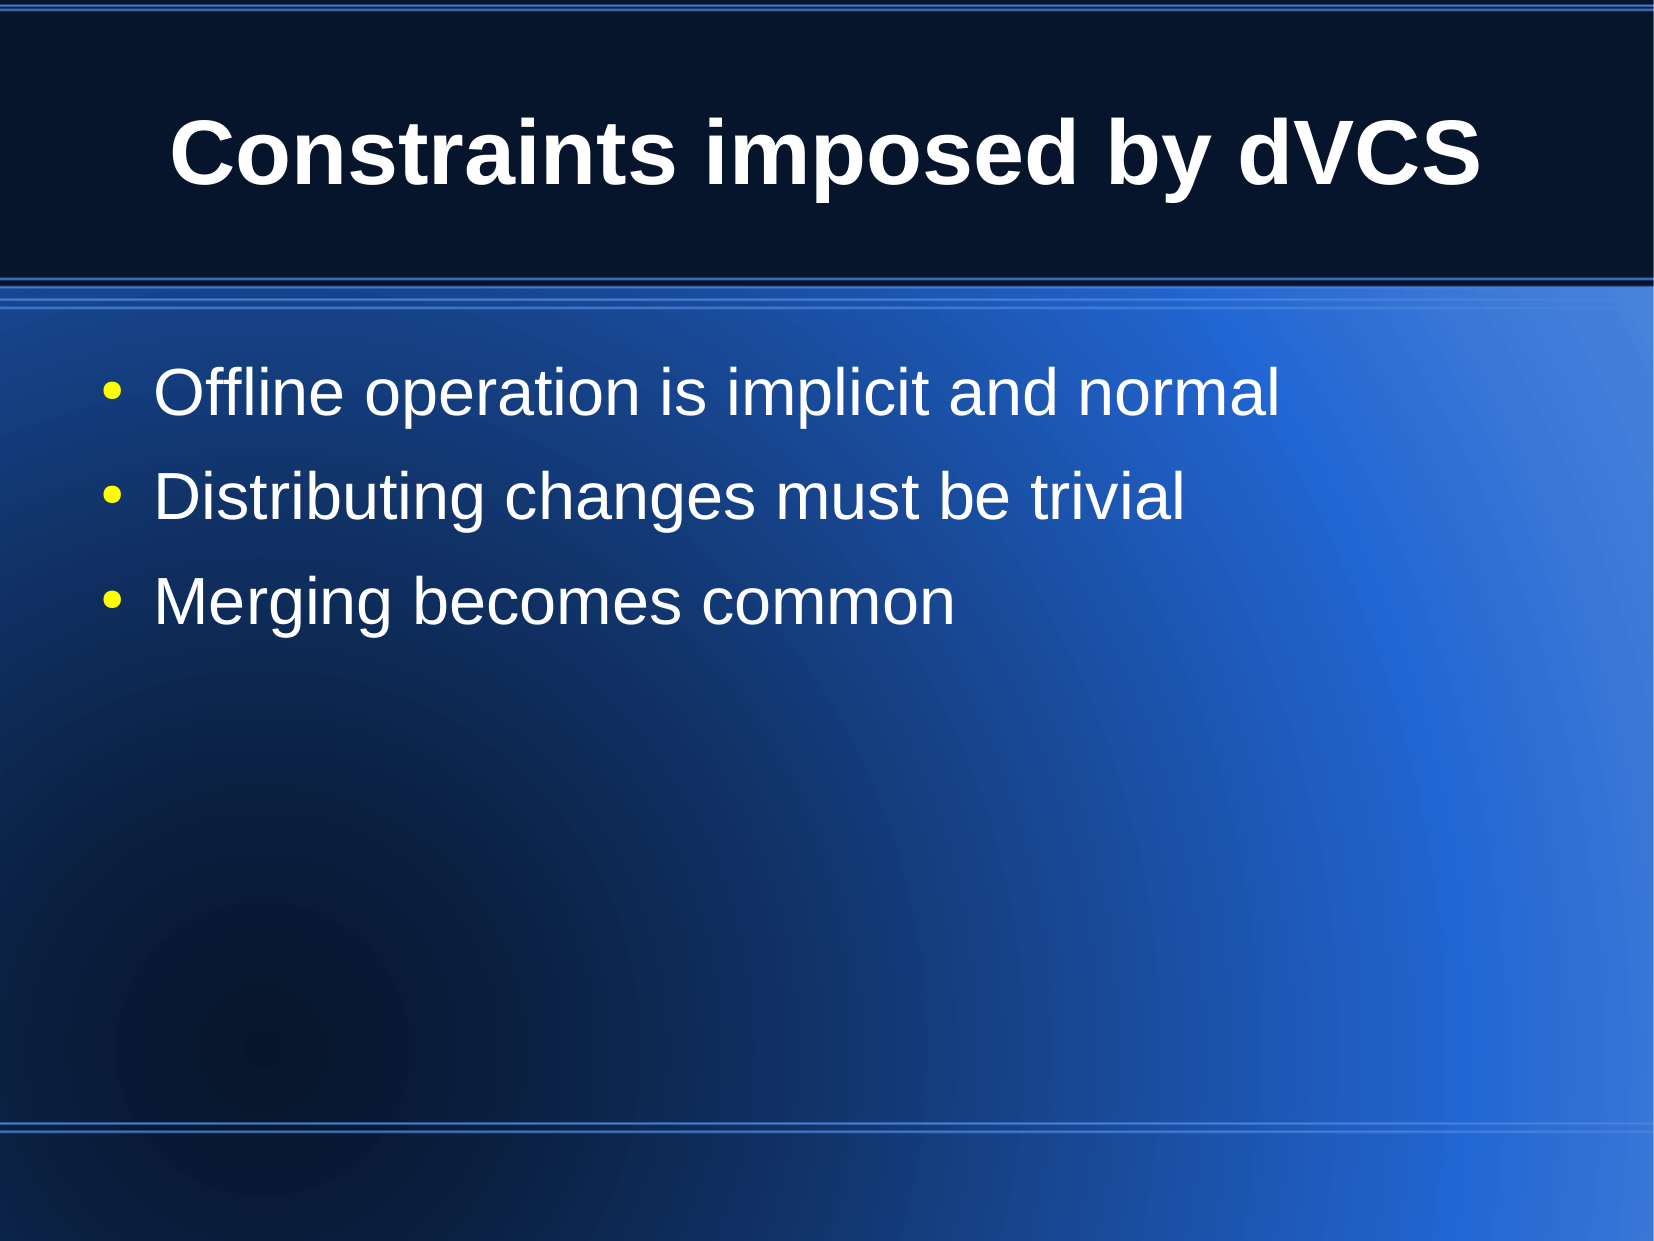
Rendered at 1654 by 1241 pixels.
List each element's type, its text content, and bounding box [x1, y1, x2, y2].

title Constraints imposed by dVCS [82, 56, 1571, 250]
list Offline operation is implicit and normal Distributing changes must be trivial Merging becomes common [82, 355, 1571, 1043]
picture [0, 0, 1654, 1241]
